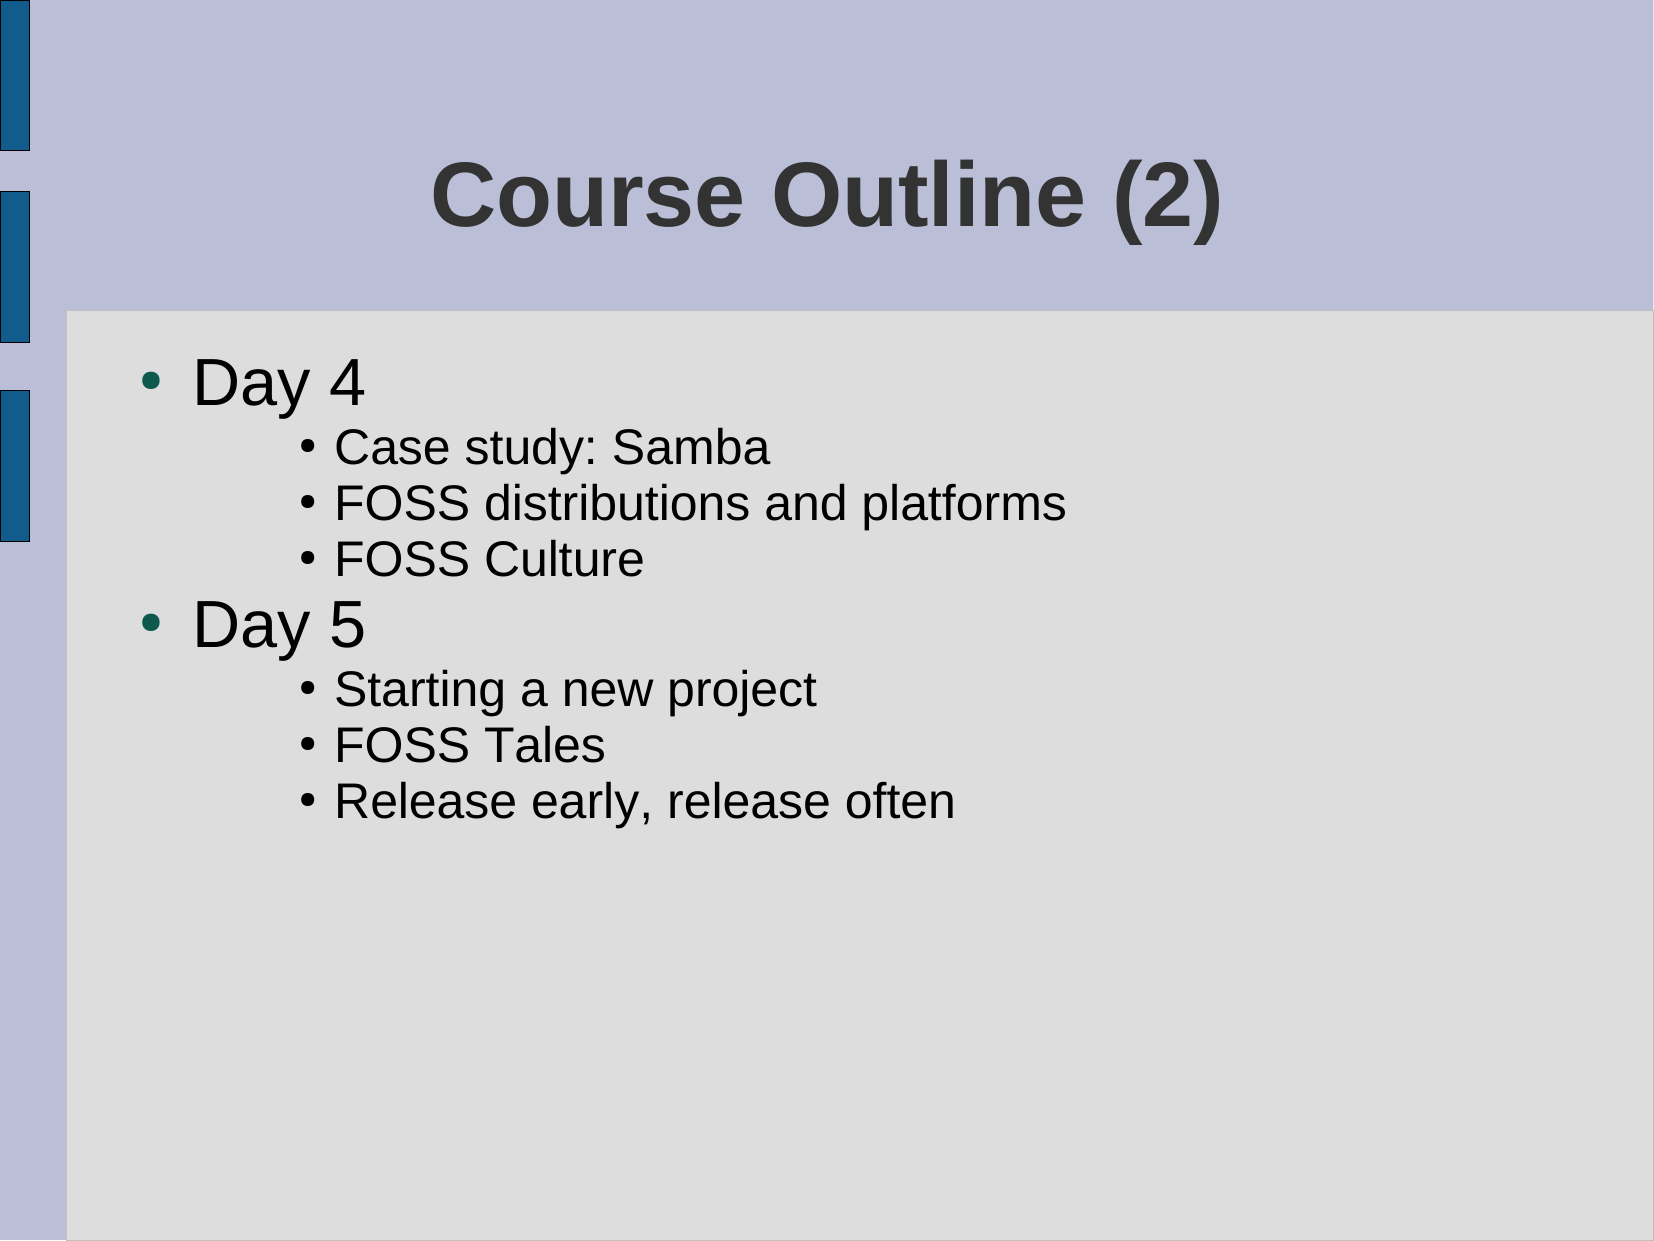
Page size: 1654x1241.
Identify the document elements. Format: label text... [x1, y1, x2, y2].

title Course Outline (2) [121, 98, 1534, 291]
list Day 4 Case study: Samba FOSS distributions and platforms FOSS Culture Day 5 Starting a new project FOSS Tales Release early, release often [121, 344, 1534, 1112]
